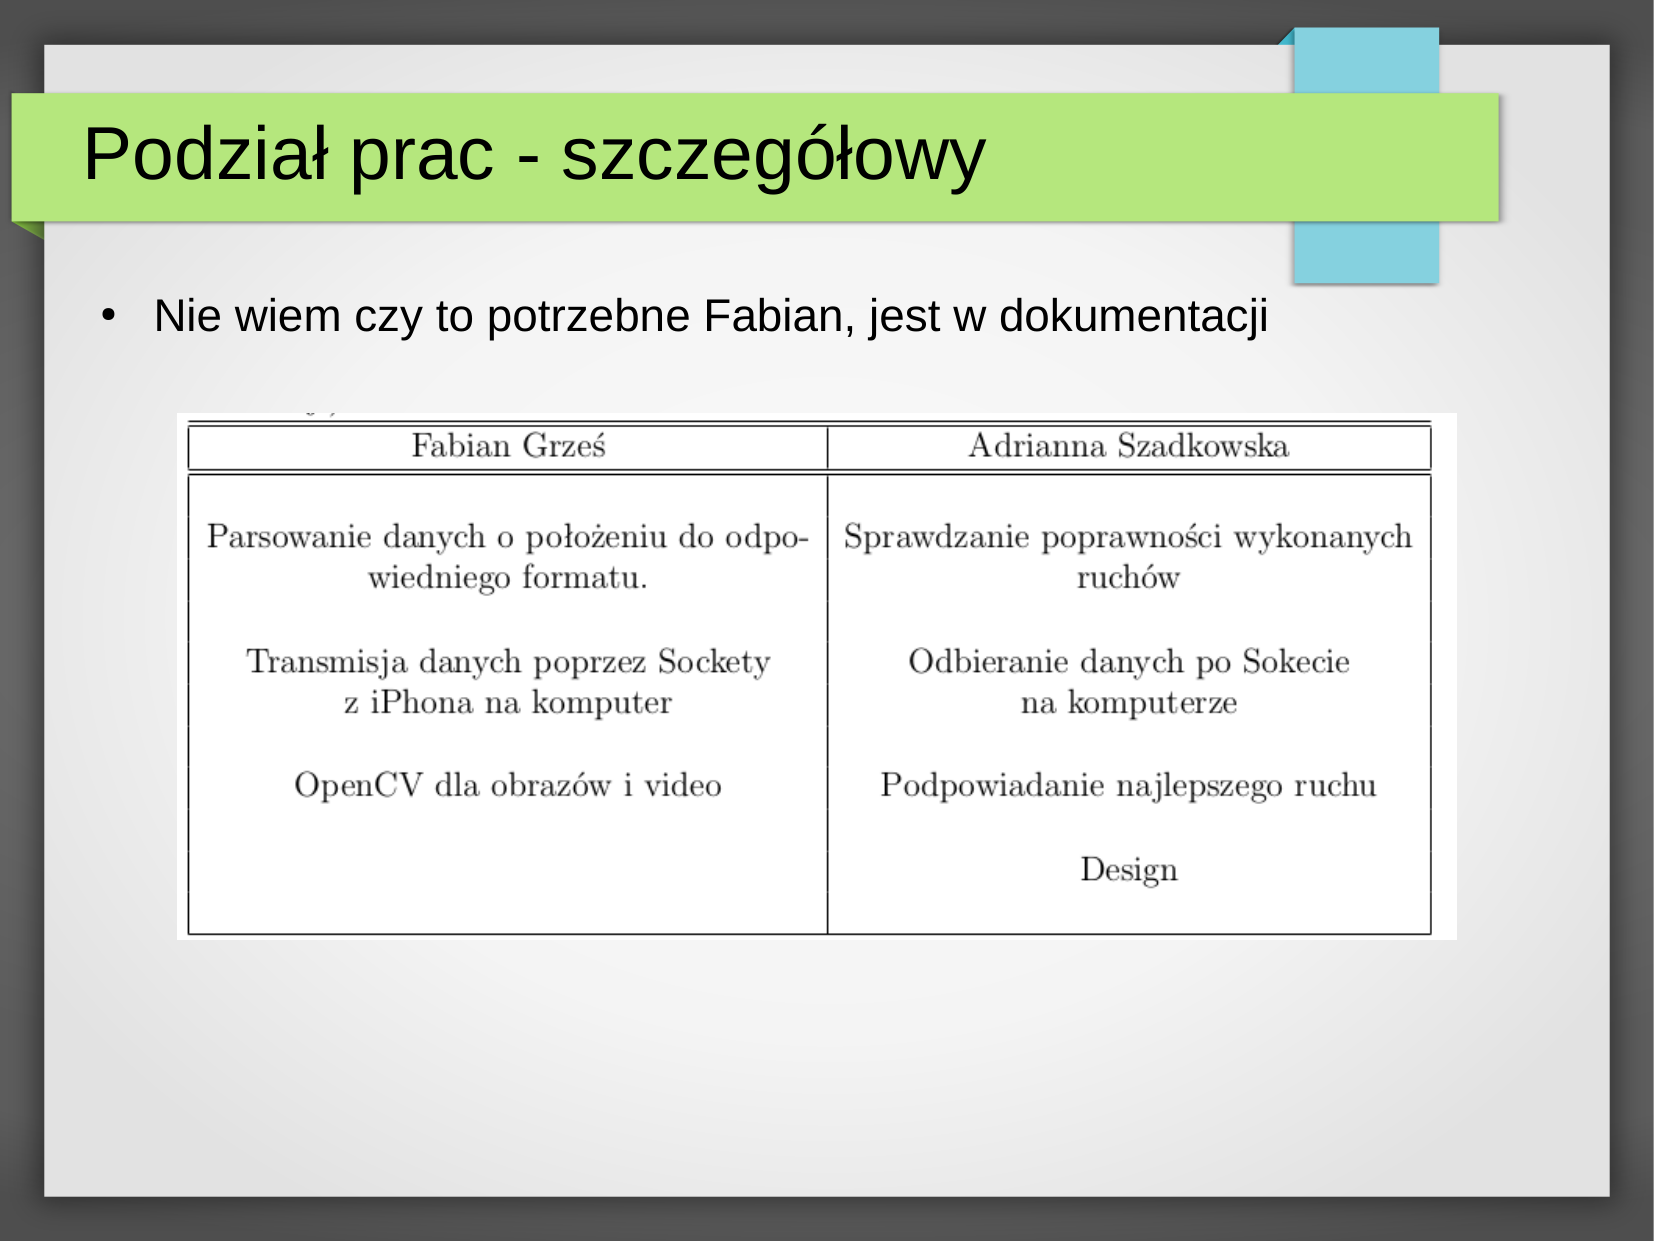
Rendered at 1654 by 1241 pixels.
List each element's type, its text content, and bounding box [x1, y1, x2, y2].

picture [0, 0, 1654, 1241]
list Nie wiem czy to potrzebne Fabian, jest w dokumentacji [82, 290, 1571, 1010]
title Podział prac - szczegółowy [82, 94, 1264, 213]
